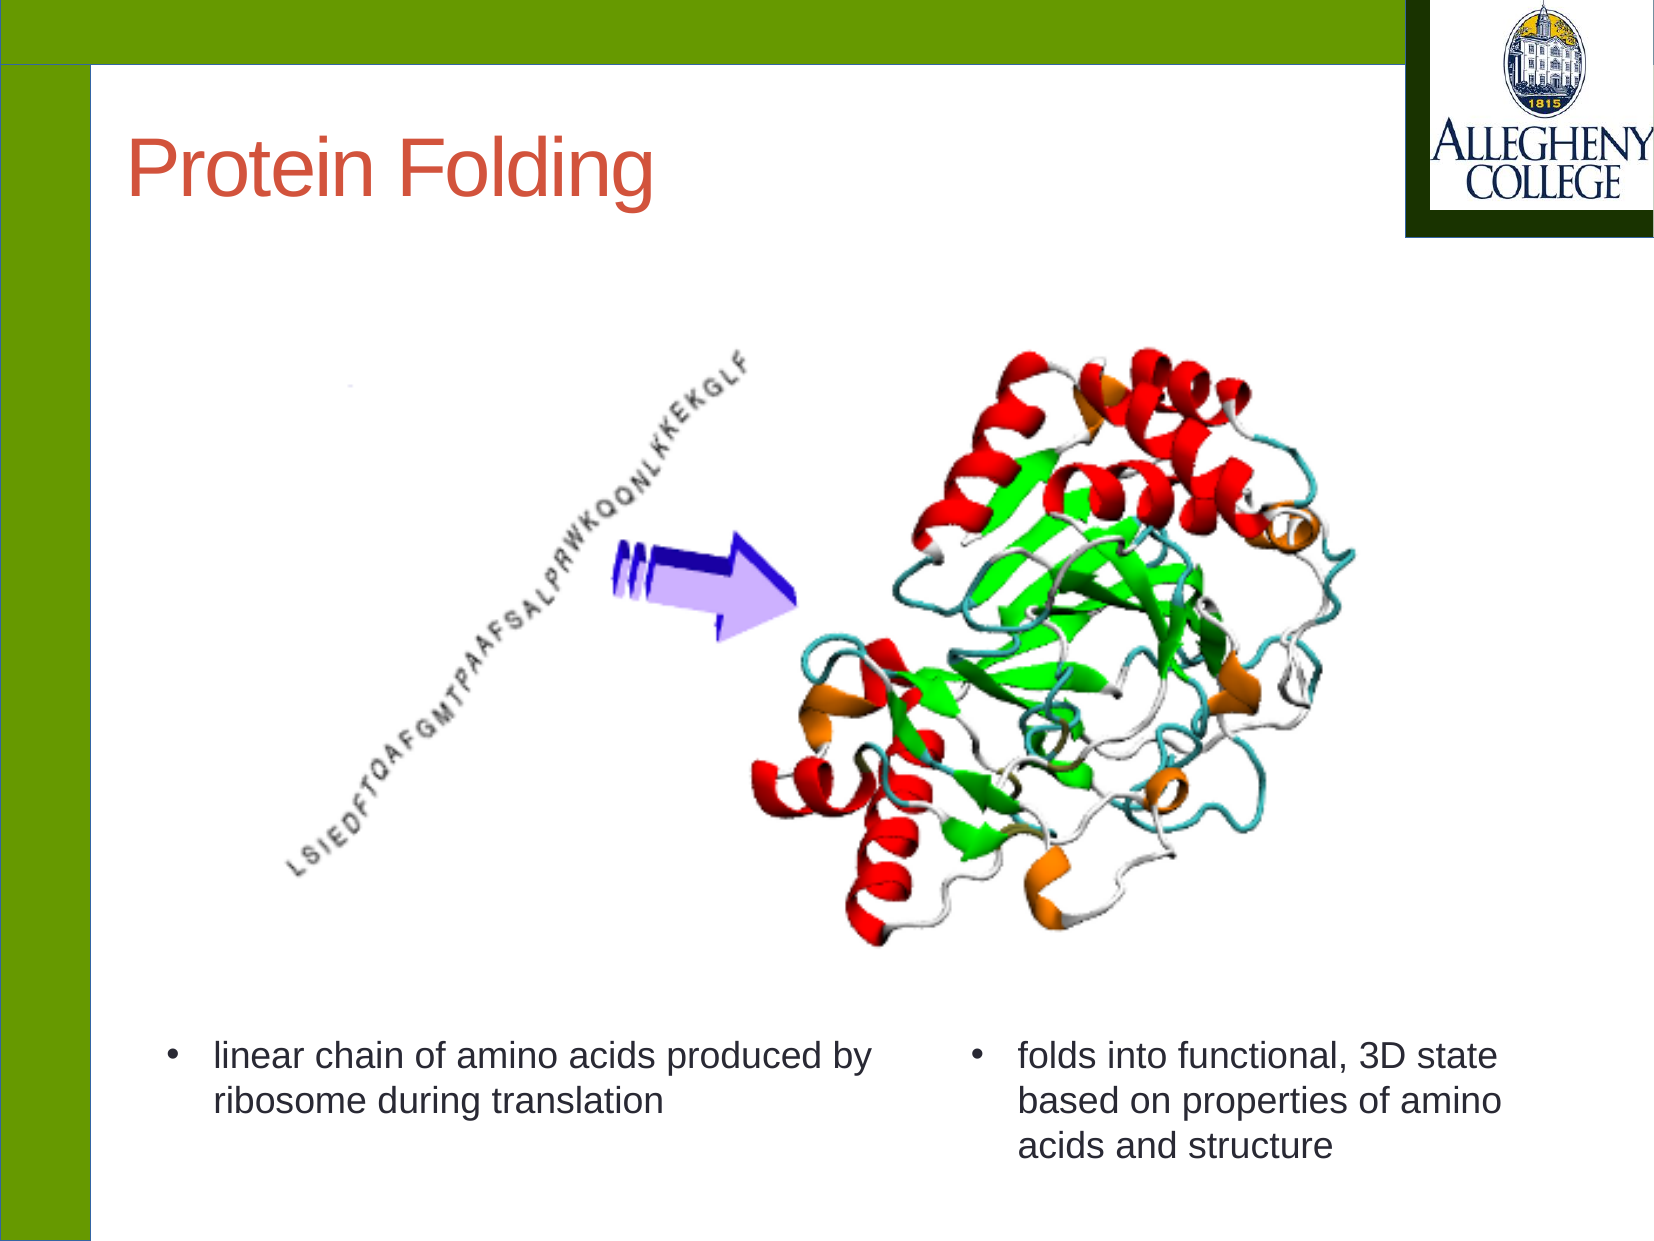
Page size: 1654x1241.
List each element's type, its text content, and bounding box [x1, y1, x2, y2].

title Protein Folding [110, 81, 1461, 245]
picture [1430, 0, 1654, 210]
text_box [0, 0, 1430, 1241]
text_box linear chain of amino acids produced by ribosome during translation [151, 1023, 902, 1129]
text_box folds into functional, 3D state based on properties of amino acids and structure [956, 1023, 1518, 1174]
text_box [1461, 210, 1654, 238]
picture [264, 294, 1438, 990]
